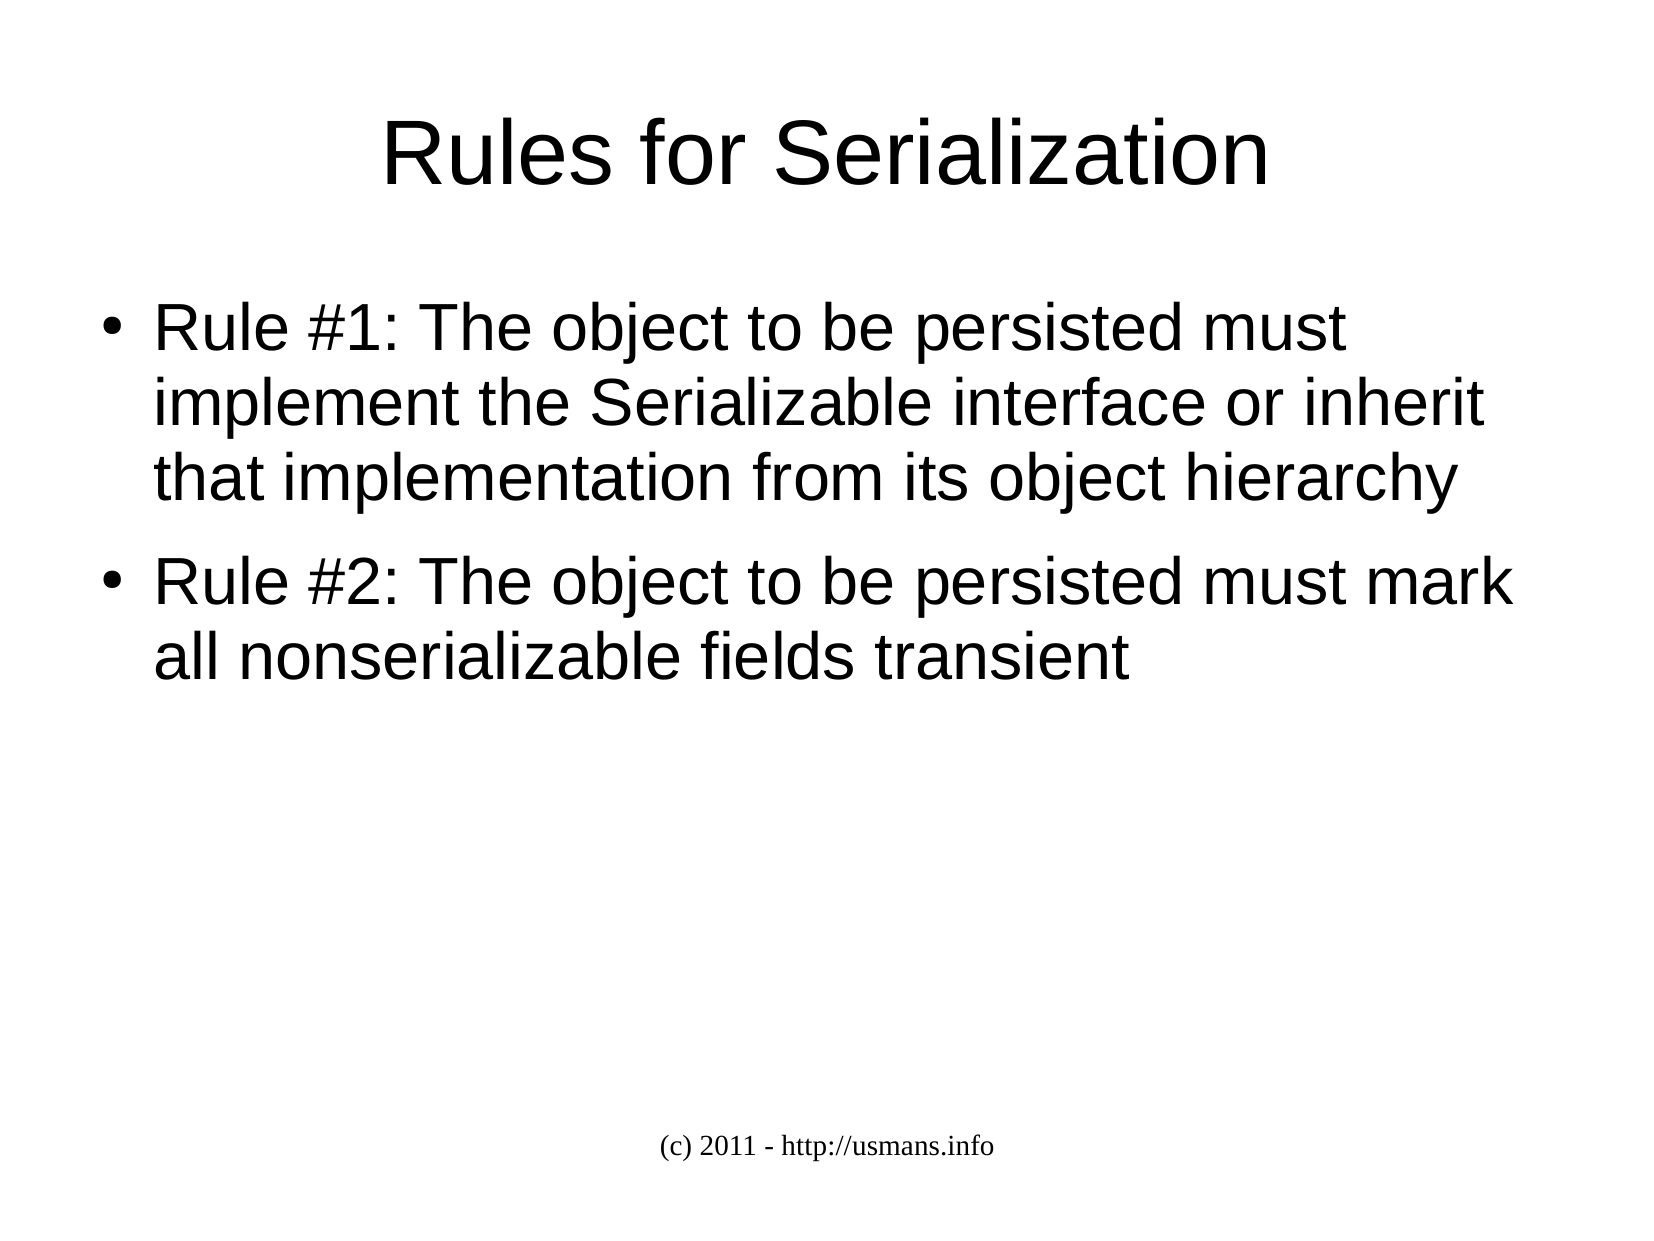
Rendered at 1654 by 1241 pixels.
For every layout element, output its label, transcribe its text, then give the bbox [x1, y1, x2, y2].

title Rules for Serialization [82, 49, 1571, 257]
list Rule #1: The object to be persisted must implement the Serializable interface or inherit that implementation from its object hierarchy Rule #2: The object to be persisted must mark all nonserializable fields transient [82, 290, 1571, 1109]
